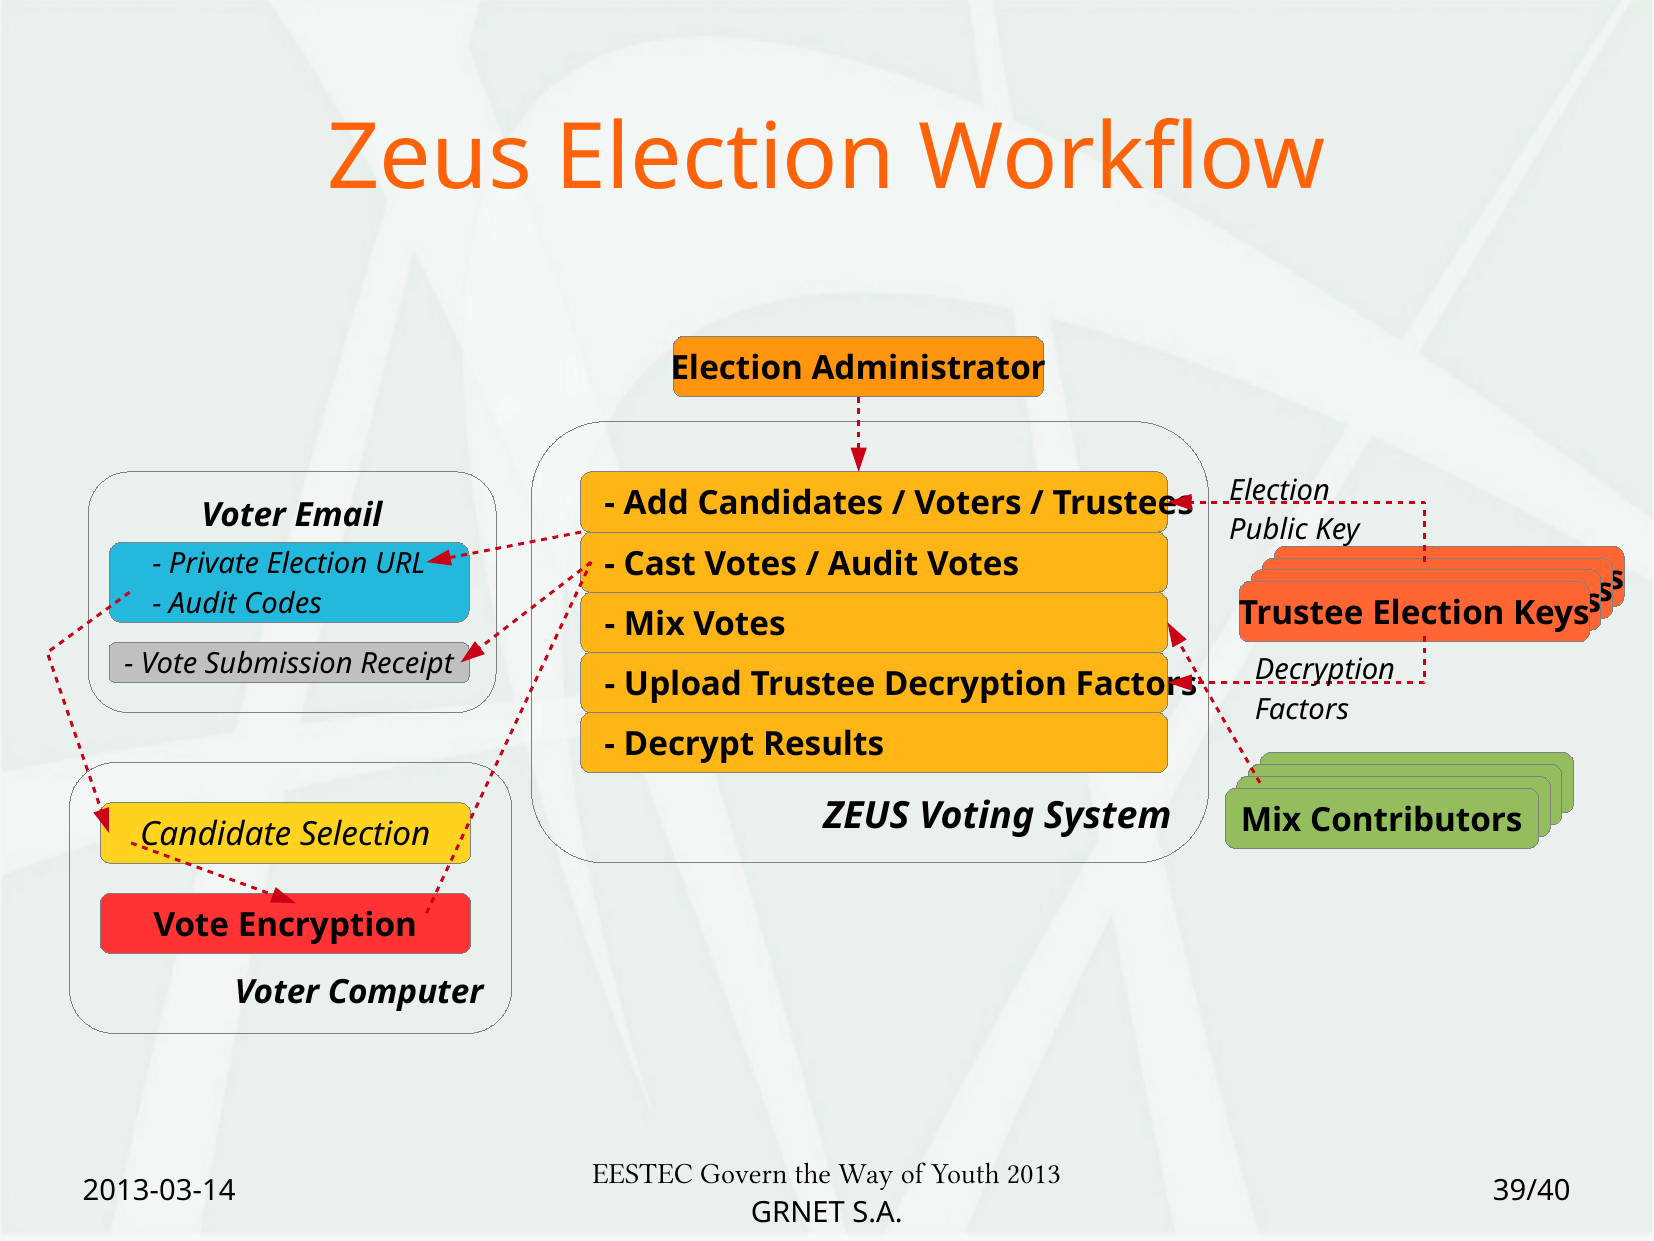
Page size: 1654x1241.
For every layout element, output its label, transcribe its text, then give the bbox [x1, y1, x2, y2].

text_box - Add Candidates / Voters / Trustees [580, 471, 1168, 532]
text_box Voter Computer [69, 762, 512, 1034]
text_box Mix Contributors [1225, 788, 1539, 849]
text_box Mix Contributors [1236, 776, 1551, 837]
picture [0, 0, 1654, 1241]
text_box Trustee Election Keys [1274, 546, 1625, 607]
text_box Mix Contributors [1260, 752, 1574, 813]
text_box Trustee Election Keys [1239, 581, 1590, 642]
text_box Election Administrator [673, 336, 1044, 397]
text_box - Cast Votes / Audit Votes [580, 532, 1168, 592]
text_box Trustee Election Keys [1262, 558, 1613, 619]
text_box Vote Encryption [100, 893, 471, 954]
text_box - Vote Submission Receipt [109, 642, 470, 683]
text_box Mix Contributors [1248, 764, 1562, 825]
text_box - Decrypt Results [580, 712, 1168, 773]
text_box Voter Email [88, 471, 497, 713]
text_box Trustee Election Keys [1251, 569, 1601, 631]
text_box - Mix Votes [580, 592, 1168, 652]
text_box - Private Election URL - Audit Codes [109, 542, 470, 623]
text_box Decryption Factors [1240, 640, 1510, 726]
text_box Candidate Selection [100, 802, 471, 864]
text_box - Upload Trustee Decryption Factors [580, 652, 1168, 712]
text_box ZEUS Voting System [531, 421, 1209, 863]
title Zeus Election Workflow [82, 49, 1571, 257]
text_box Election Public Key [1214, 461, 1484, 546]
